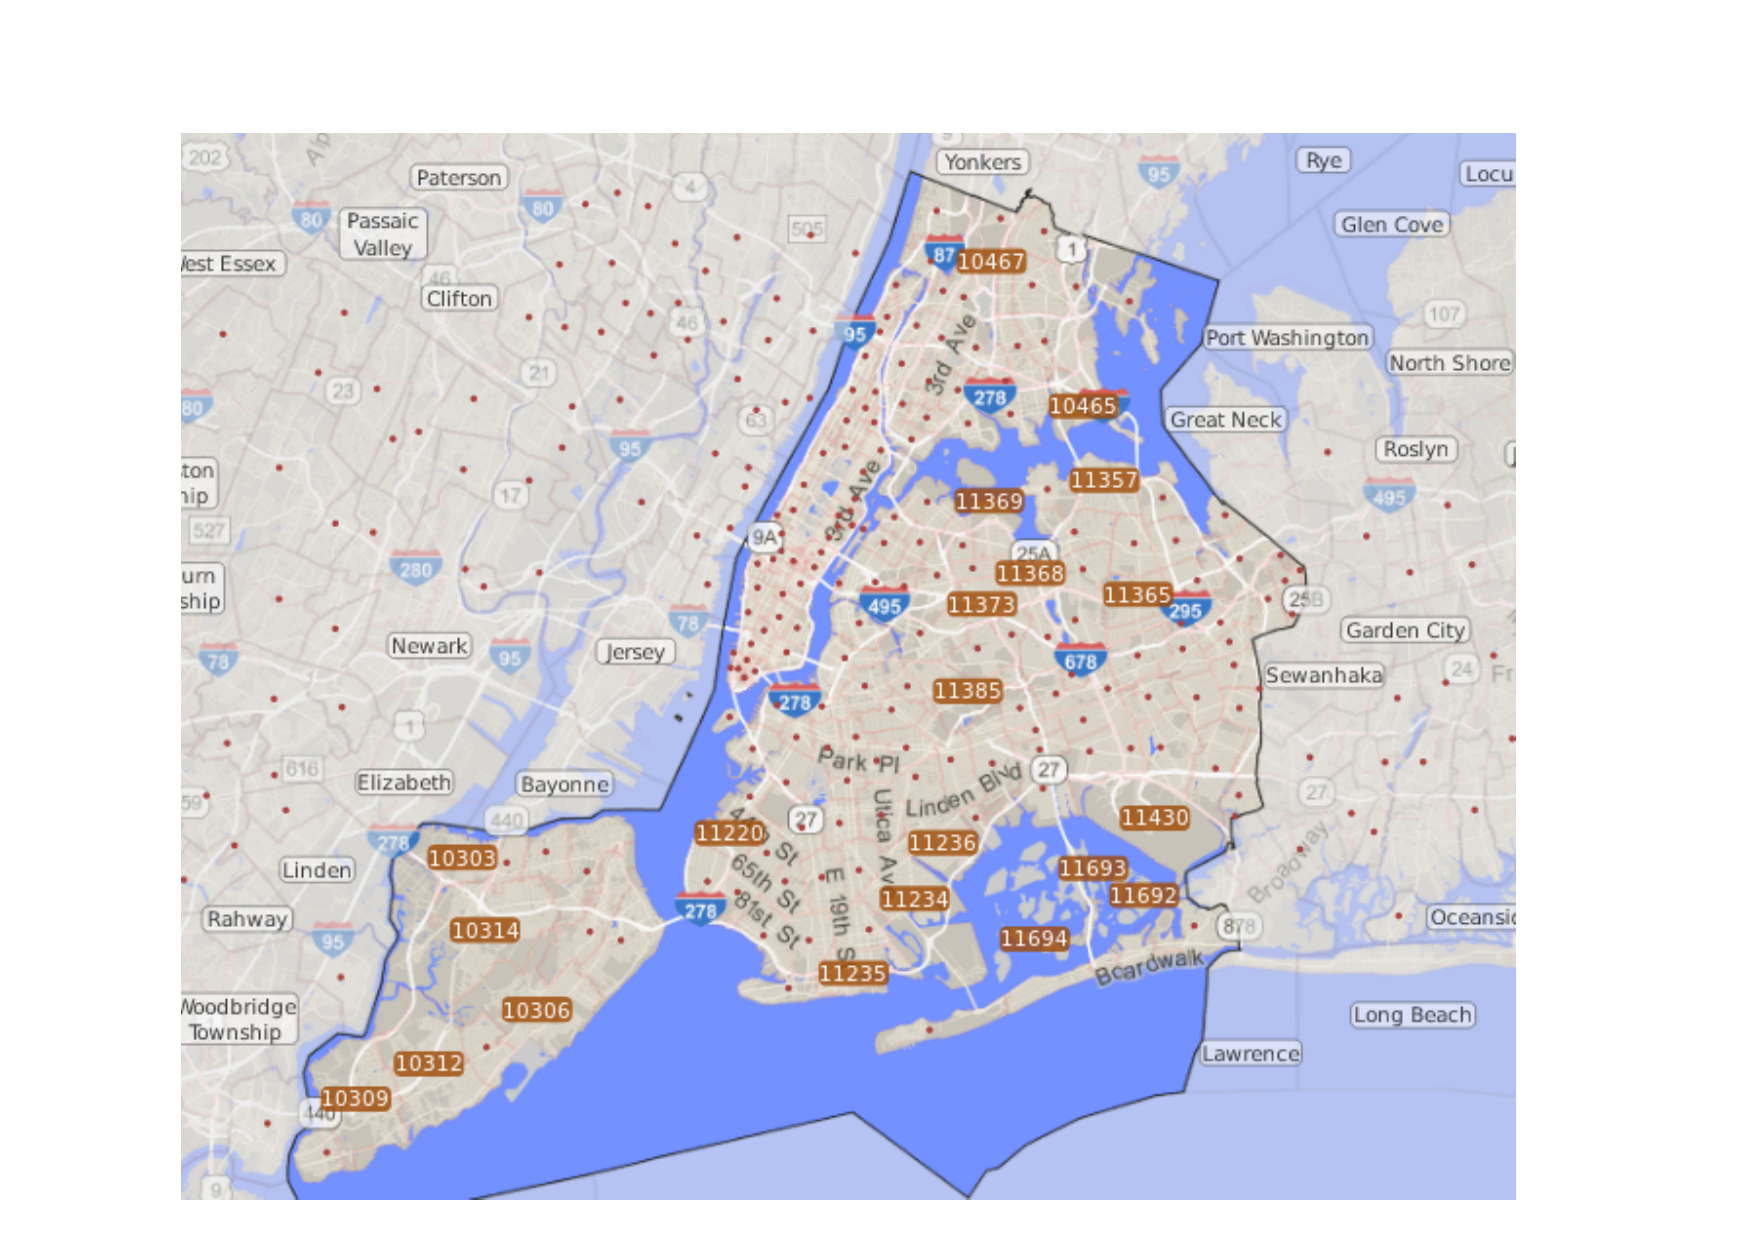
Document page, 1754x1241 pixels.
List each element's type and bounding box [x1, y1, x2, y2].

picture [181, 133, 1516, 1201]
